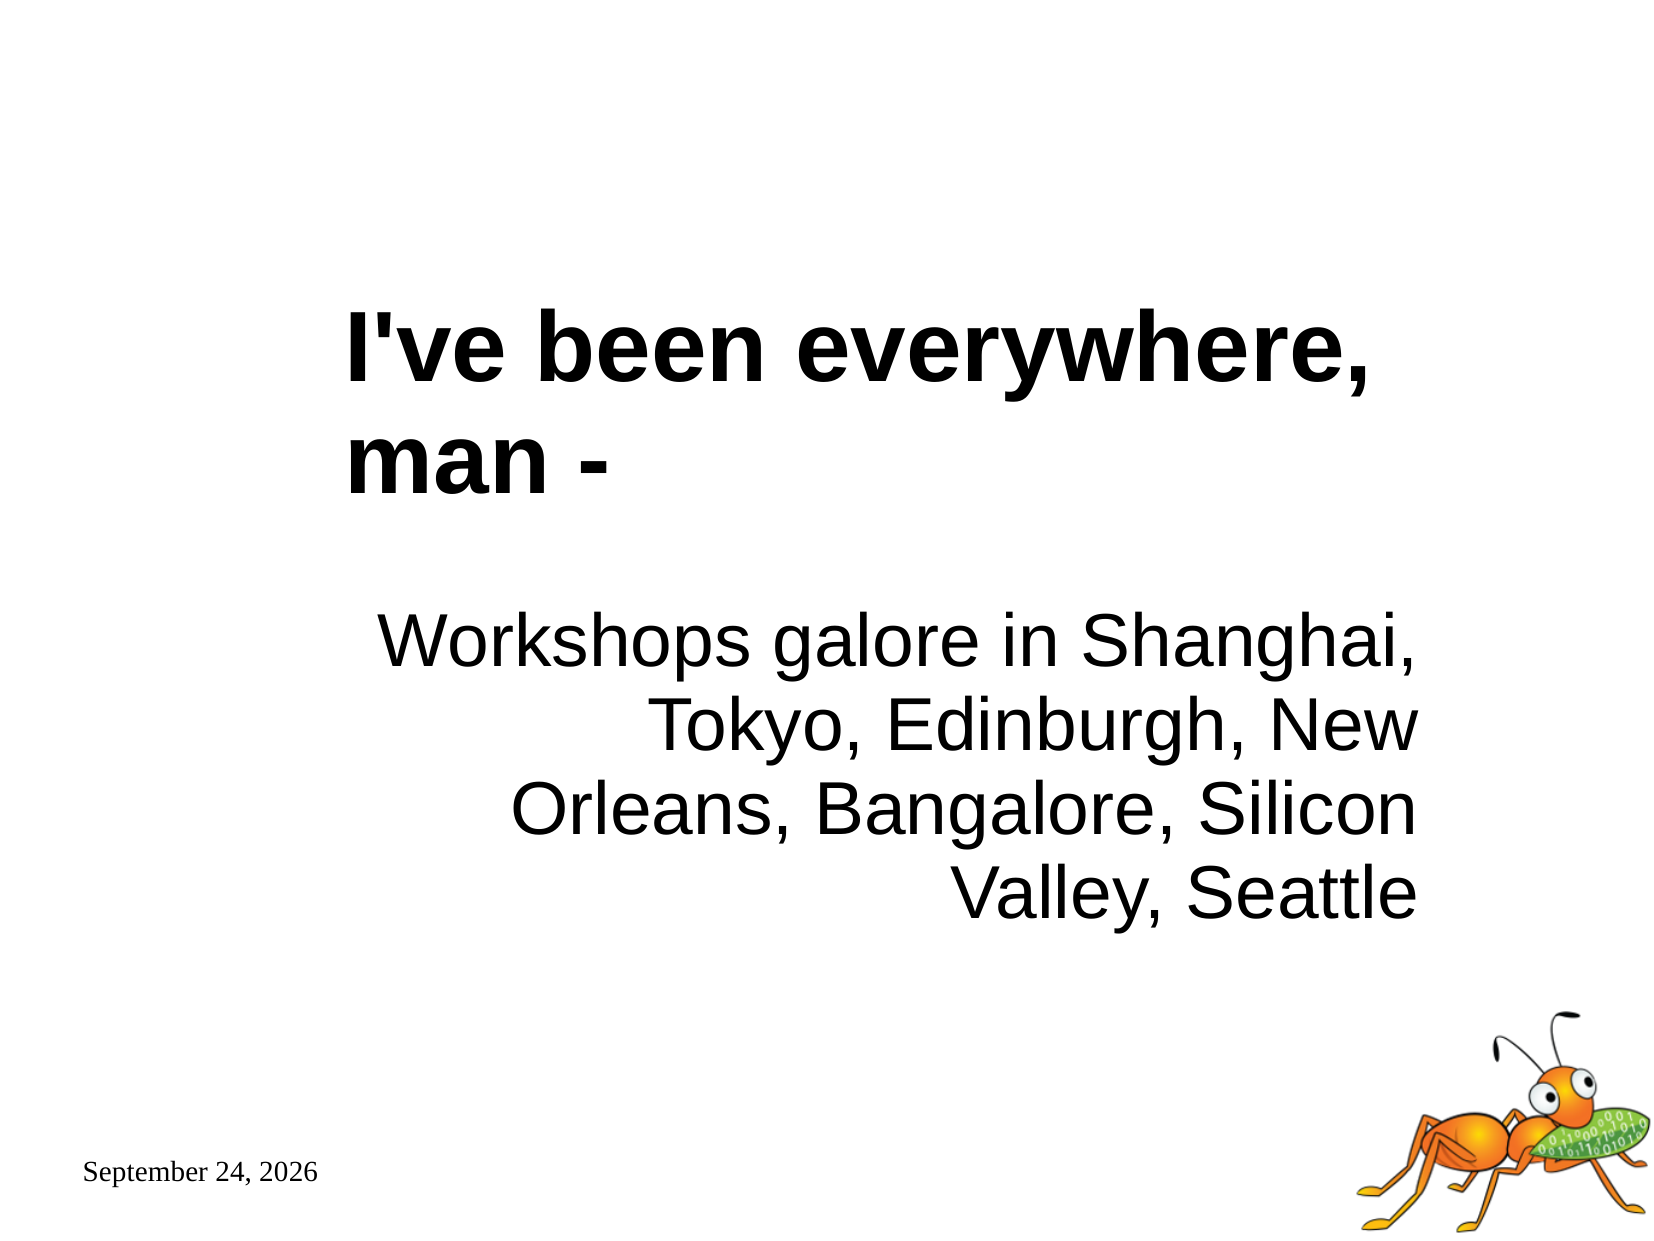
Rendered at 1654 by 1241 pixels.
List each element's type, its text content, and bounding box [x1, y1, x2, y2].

picture [1353, 1009, 1654, 1235]
text_box I've been everywhere, man - Workshops galore in Shanghai, Tokyo, Edinburgh, New Orleans, Bangalore, Silicon Valley, Seattle [330, 284, 1435, 943]
